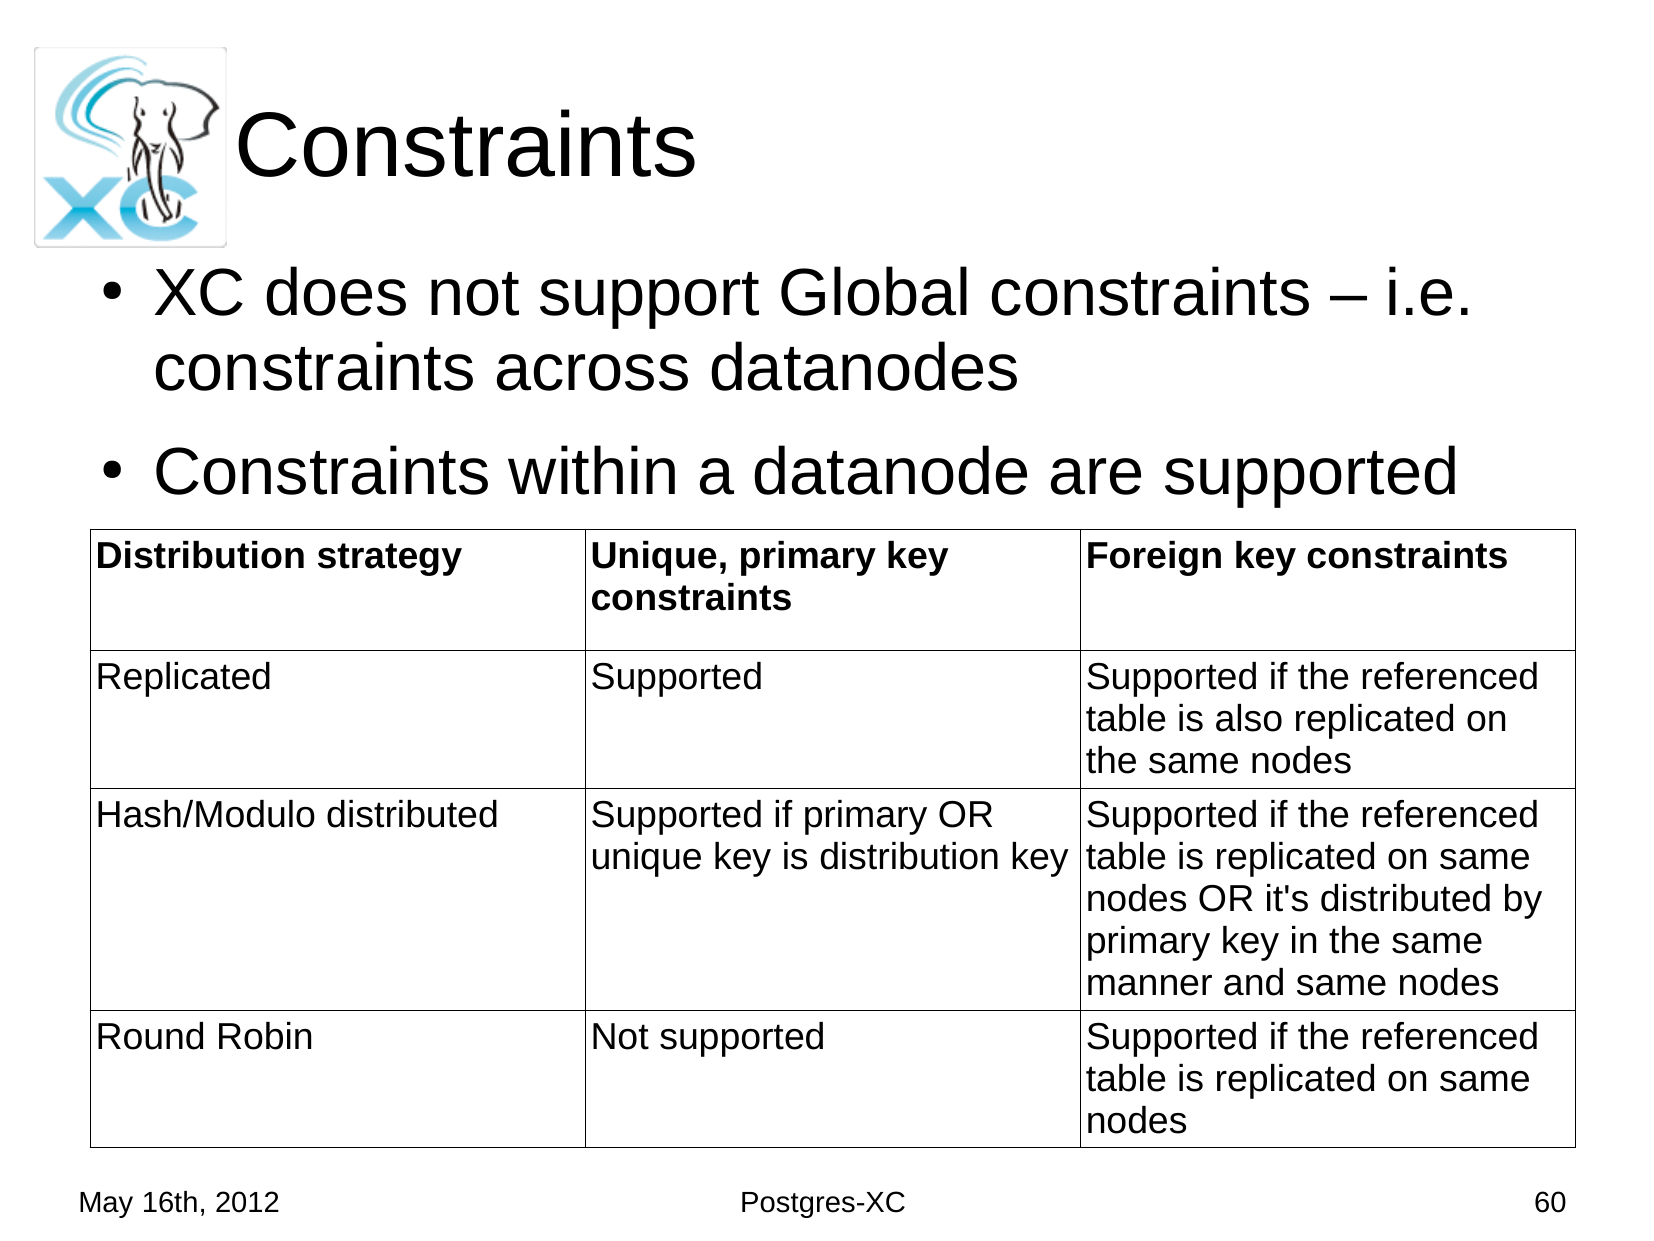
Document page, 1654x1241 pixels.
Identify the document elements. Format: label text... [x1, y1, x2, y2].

table_header Foreign key constraints [1081, 530, 1575, 650]
list XC does not support Global constraints – i.e. constraints across datanodes Constraints within a datanode are supported [82, 254, 1571, 532]
table_cell Supported if the referenced table is also replicated on the same nodes [1081, 651, 1575, 788]
table_cell Not supported [586, 1011, 1080, 1147]
title Constraints [234, 40, 1599, 248]
table_cell Supported if the referenced table is replicated on same nodes [1081, 1011, 1575, 1147]
table_header Distribution strategy [91, 530, 585, 650]
table_header Unique, primary key constraints [586, 530, 1080, 650]
table_cell Supported if the referenced table is replicated on same nodes OR it's distributed by primary key in the same manner and same nodes [1081, 789, 1575, 1010]
table_cell Hash/Modulo distributed [91, 789, 585, 1010]
table_cell Supported [586, 651, 1080, 788]
table_cell Round Robin [91, 1011, 585, 1147]
picture [34, 47, 227, 248]
table_cell Replicated [91, 651, 585, 788]
table_cell Supported if primary OR unique key is distribution key [586, 789, 1080, 1010]
